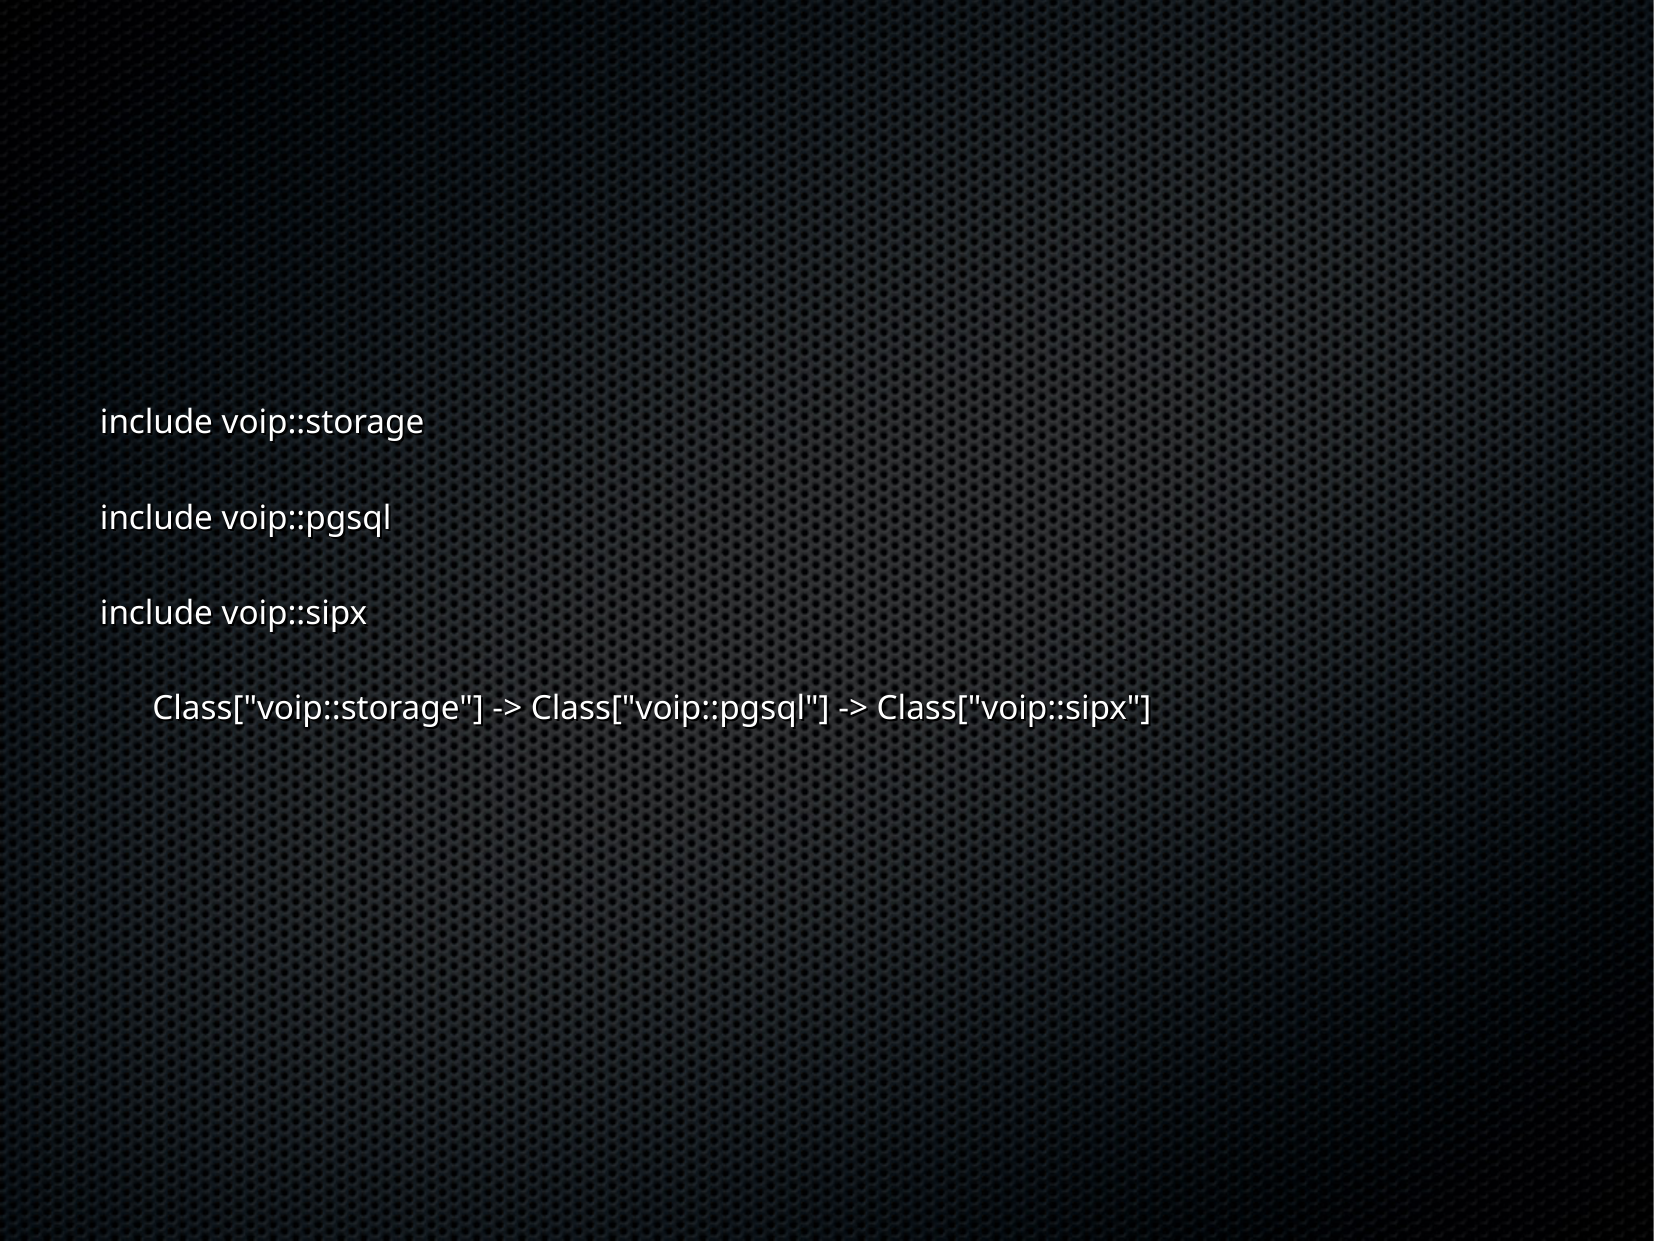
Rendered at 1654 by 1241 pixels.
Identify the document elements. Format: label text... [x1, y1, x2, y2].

subtitle include voip::storage include voip::pgsql include voip::sipx Class["voip::storage"] -> Class["voip::pgsql"] -> Class["voip::sipx"] [100, 32, 1554, 1191]
picture [0, 0, 1654, 1241]
